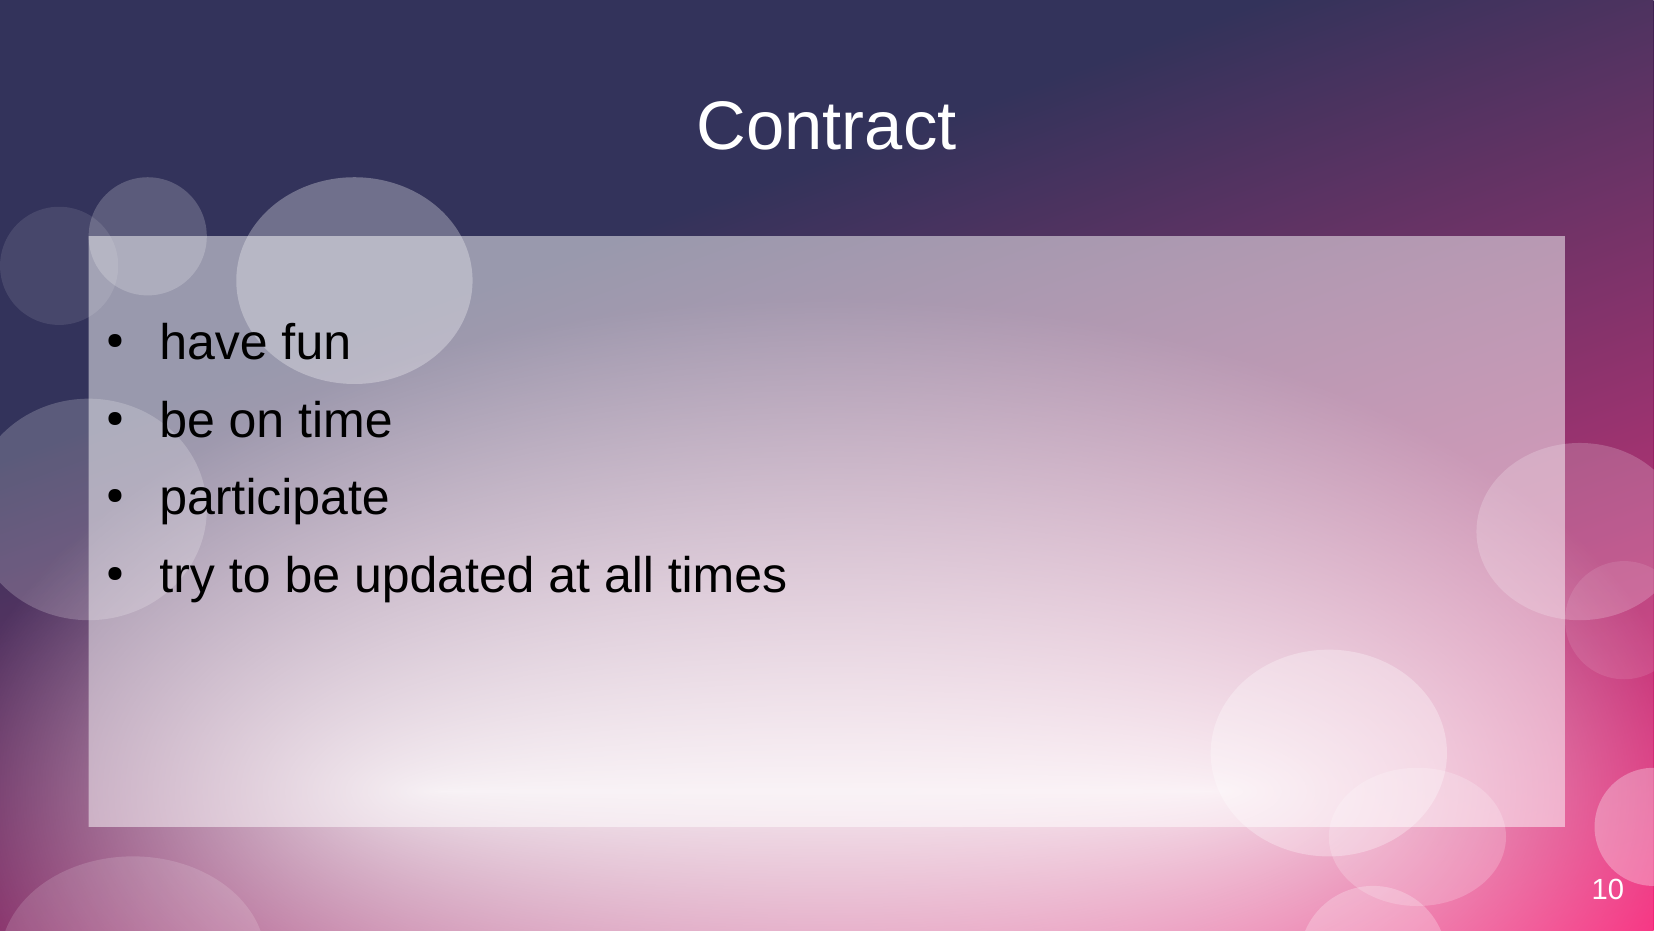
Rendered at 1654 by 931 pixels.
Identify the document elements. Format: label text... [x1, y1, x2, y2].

title Contract [88, 44, 1565, 207]
list have fun be on time participate try to be updated at all times [88, 236, 1565, 827]
